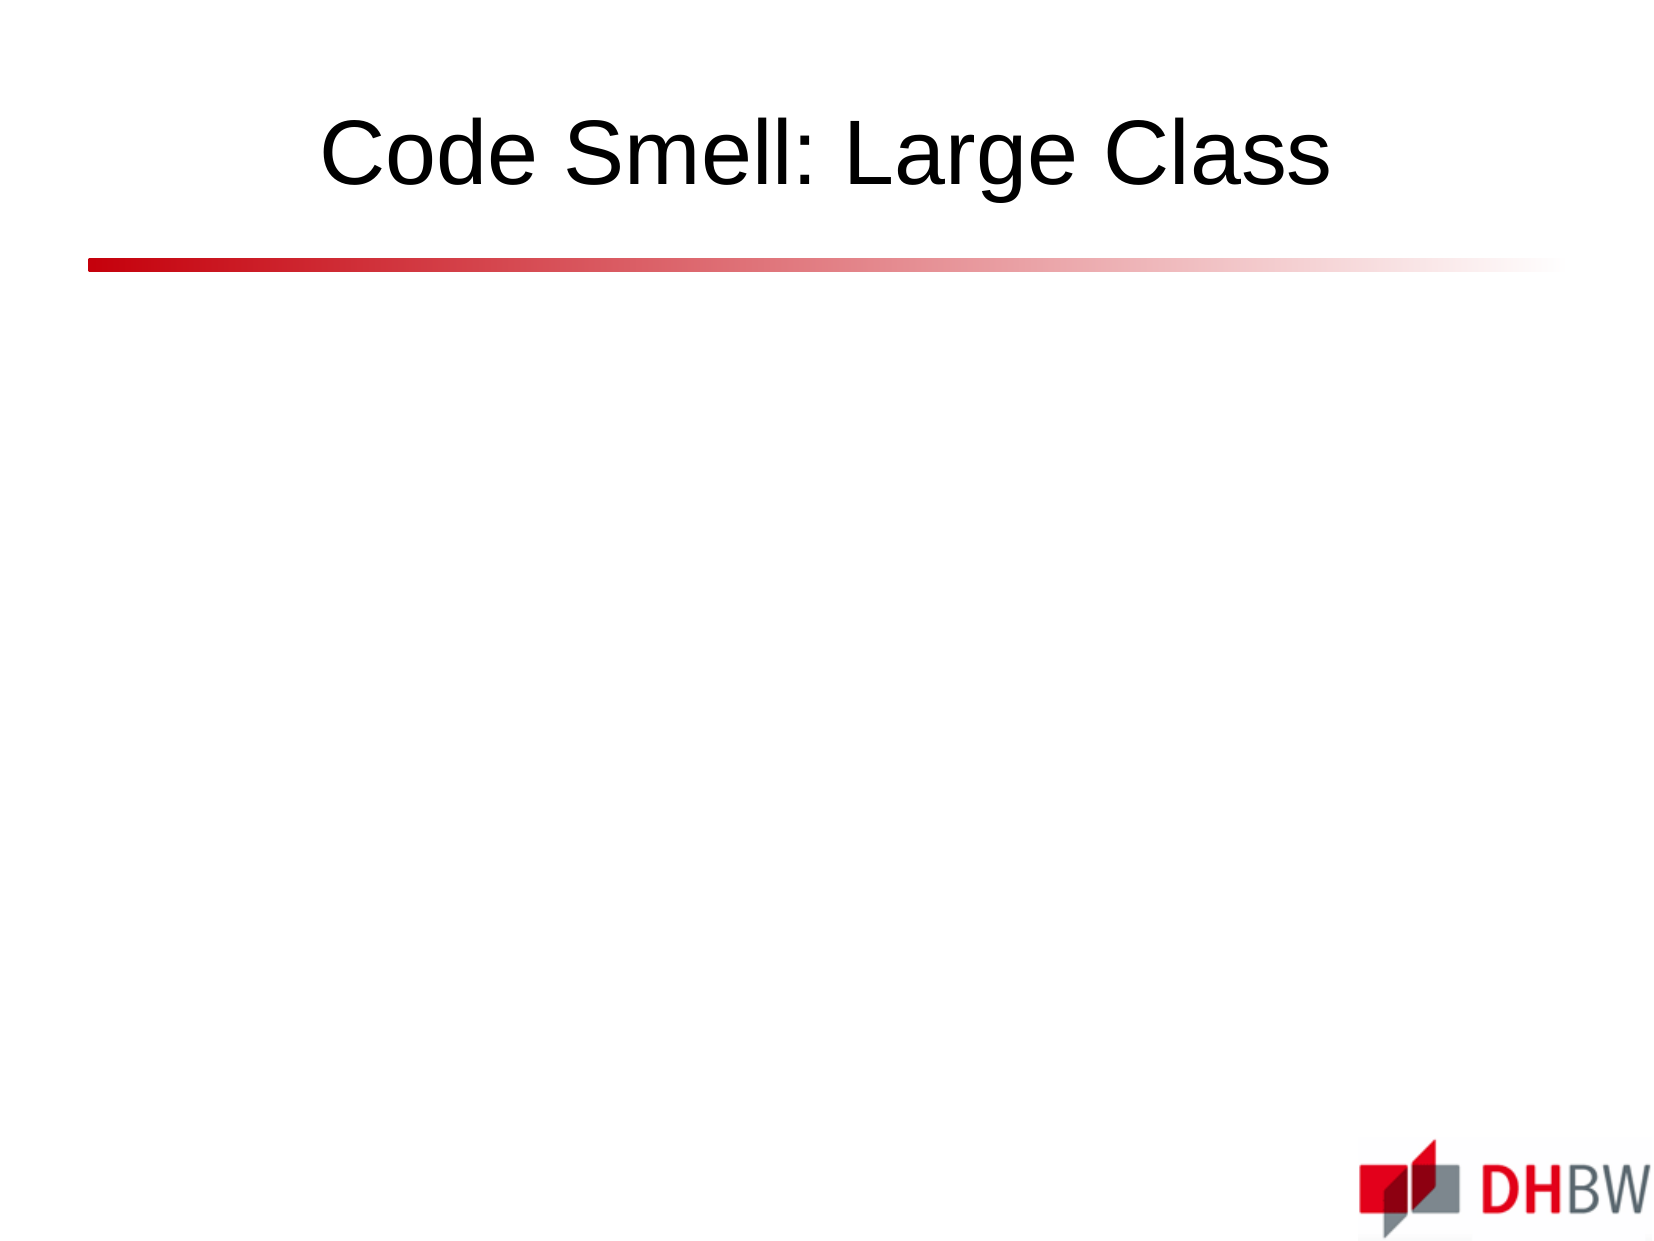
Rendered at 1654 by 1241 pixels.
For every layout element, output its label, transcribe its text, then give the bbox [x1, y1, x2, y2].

title Code Smell: Large Class [82, 56, 1571, 250]
picture [1358, 1137, 1652, 1241]
